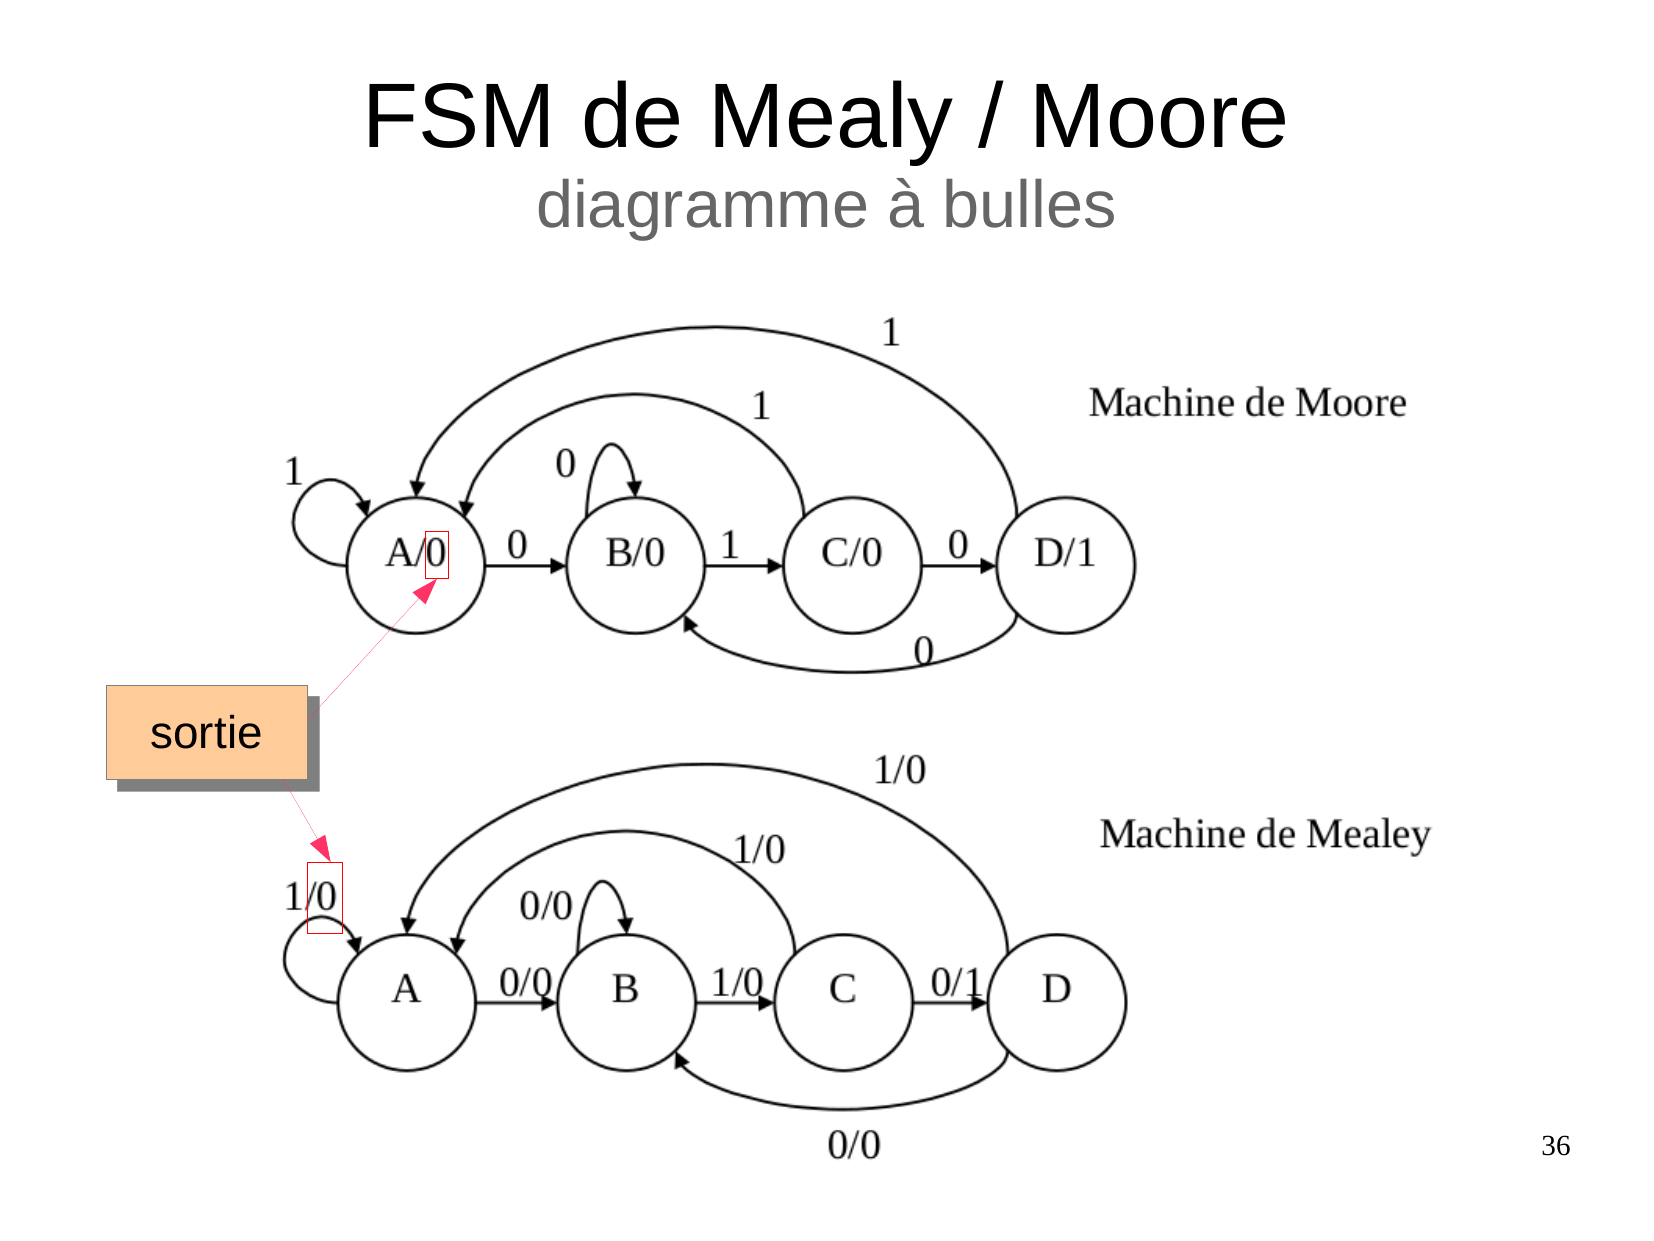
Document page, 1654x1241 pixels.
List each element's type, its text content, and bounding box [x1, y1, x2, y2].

text_box sortie [106, 685, 308, 780]
picture [426, 532, 448, 578]
picture [308, 863, 342, 933]
title FSM de Mealy / Moore diagramme à bulles [82, 49, 1571, 257]
picture [198, 277, 1514, 1193]
